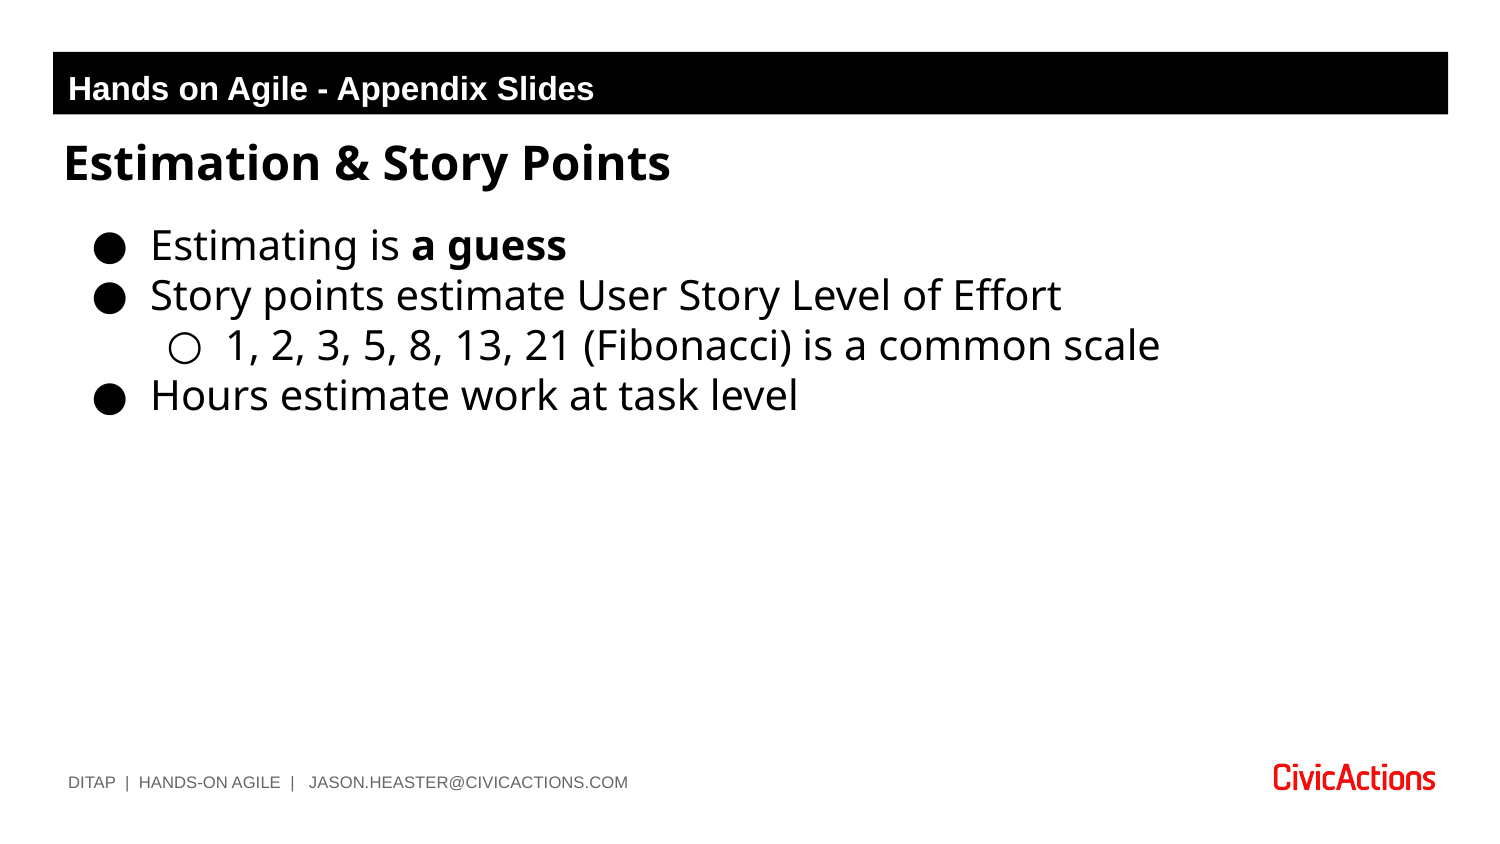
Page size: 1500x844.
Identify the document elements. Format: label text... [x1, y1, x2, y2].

picture [1271, 758, 1438, 795]
title Hands on Agile - Appendix Slides [53, 51, 1449, 115]
list Estimation & Story Points [53, 123, 1449, 194]
list Estimating is a guess Story points estimate User Story Level of Effort 1, 2, 3, 5, 8, 13, 21 (Fibonacci) is a common scale Hours estimate work at task level [65, 208, 1184, 525]
